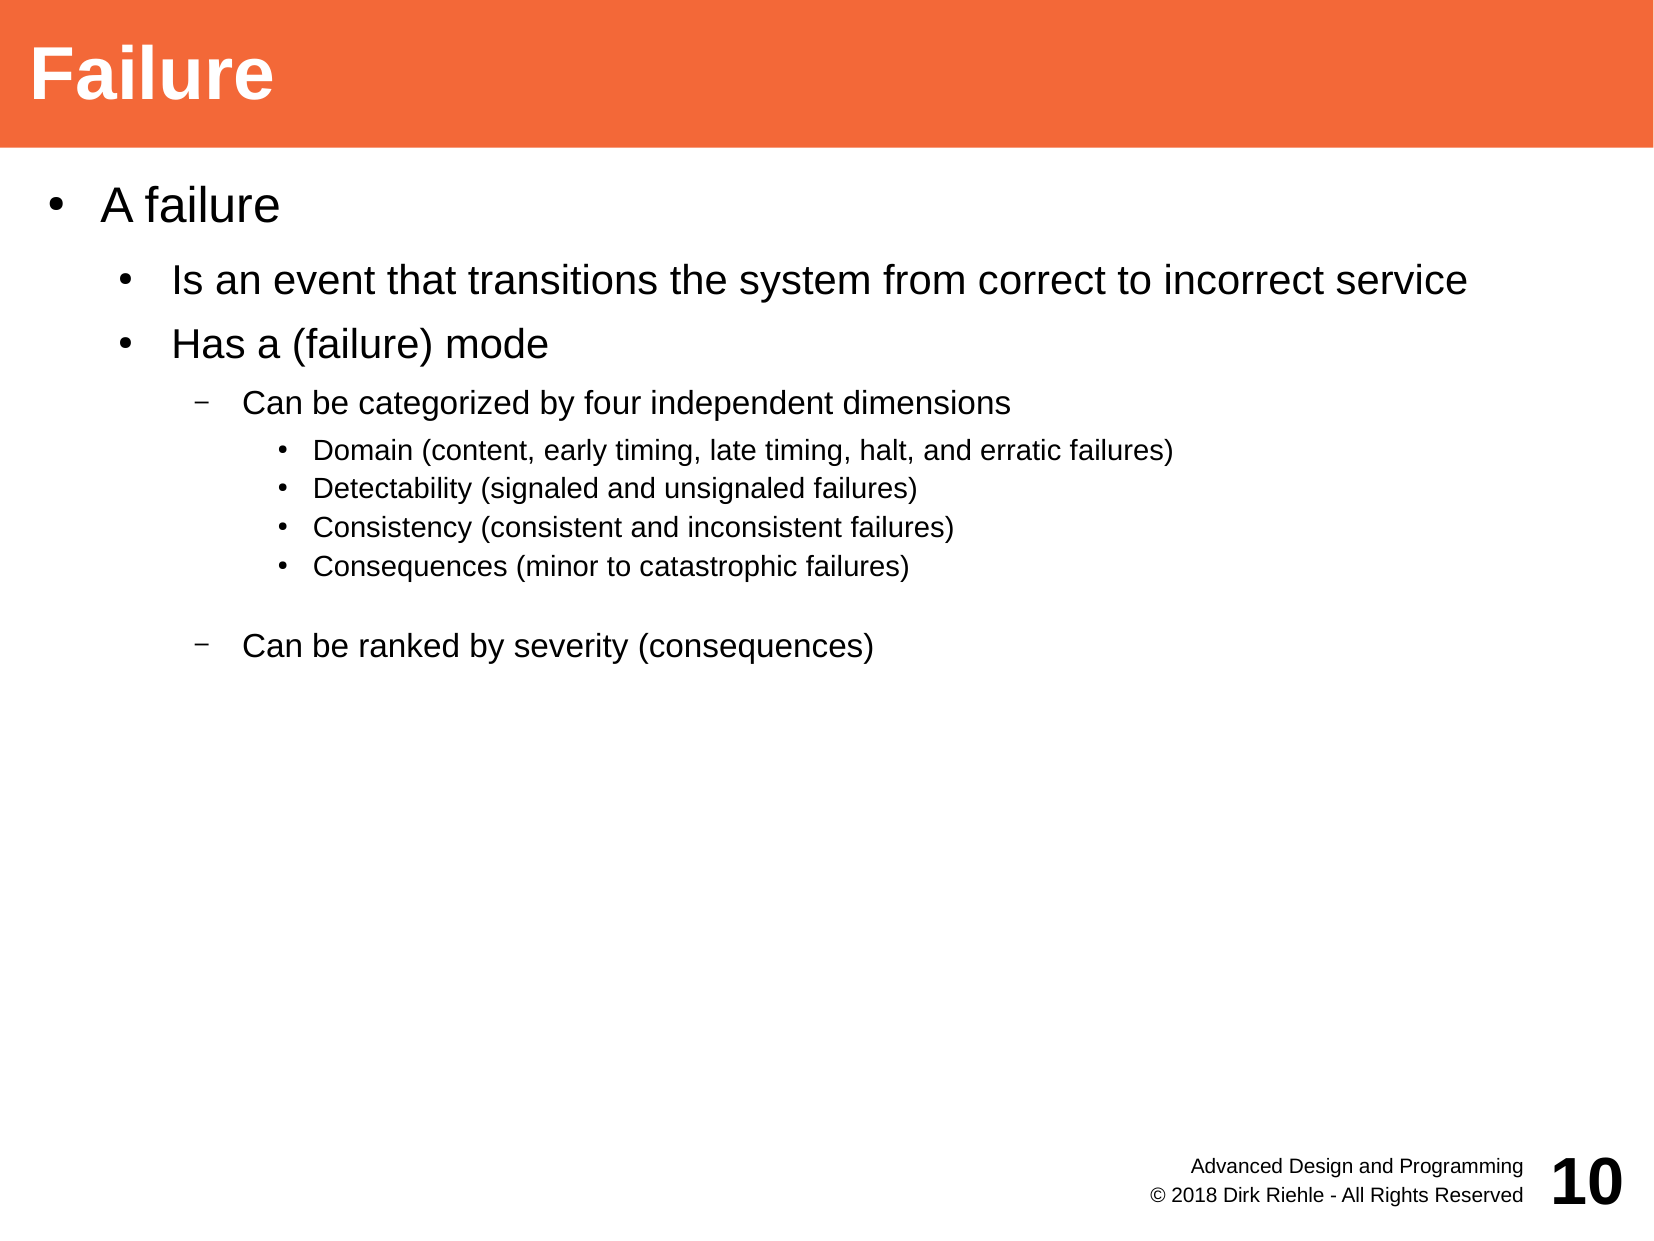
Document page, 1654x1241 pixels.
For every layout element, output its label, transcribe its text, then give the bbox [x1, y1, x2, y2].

list A failure Is an event that transitions the system from correct to incorrect service Has a (failure) mode Can be categorized by four independent dimensions Domain (content, early timing, late timing, halt, and erratic failures) Detectability (signaled and unsignaled failures) Consistency (consistent and inconsistent failures) Consequences (minor to catastrophic failures) Can be ranked by severity (consequences) [29, 177, 1625, 1063]
title Failure [0, 0, 1654, 148]
